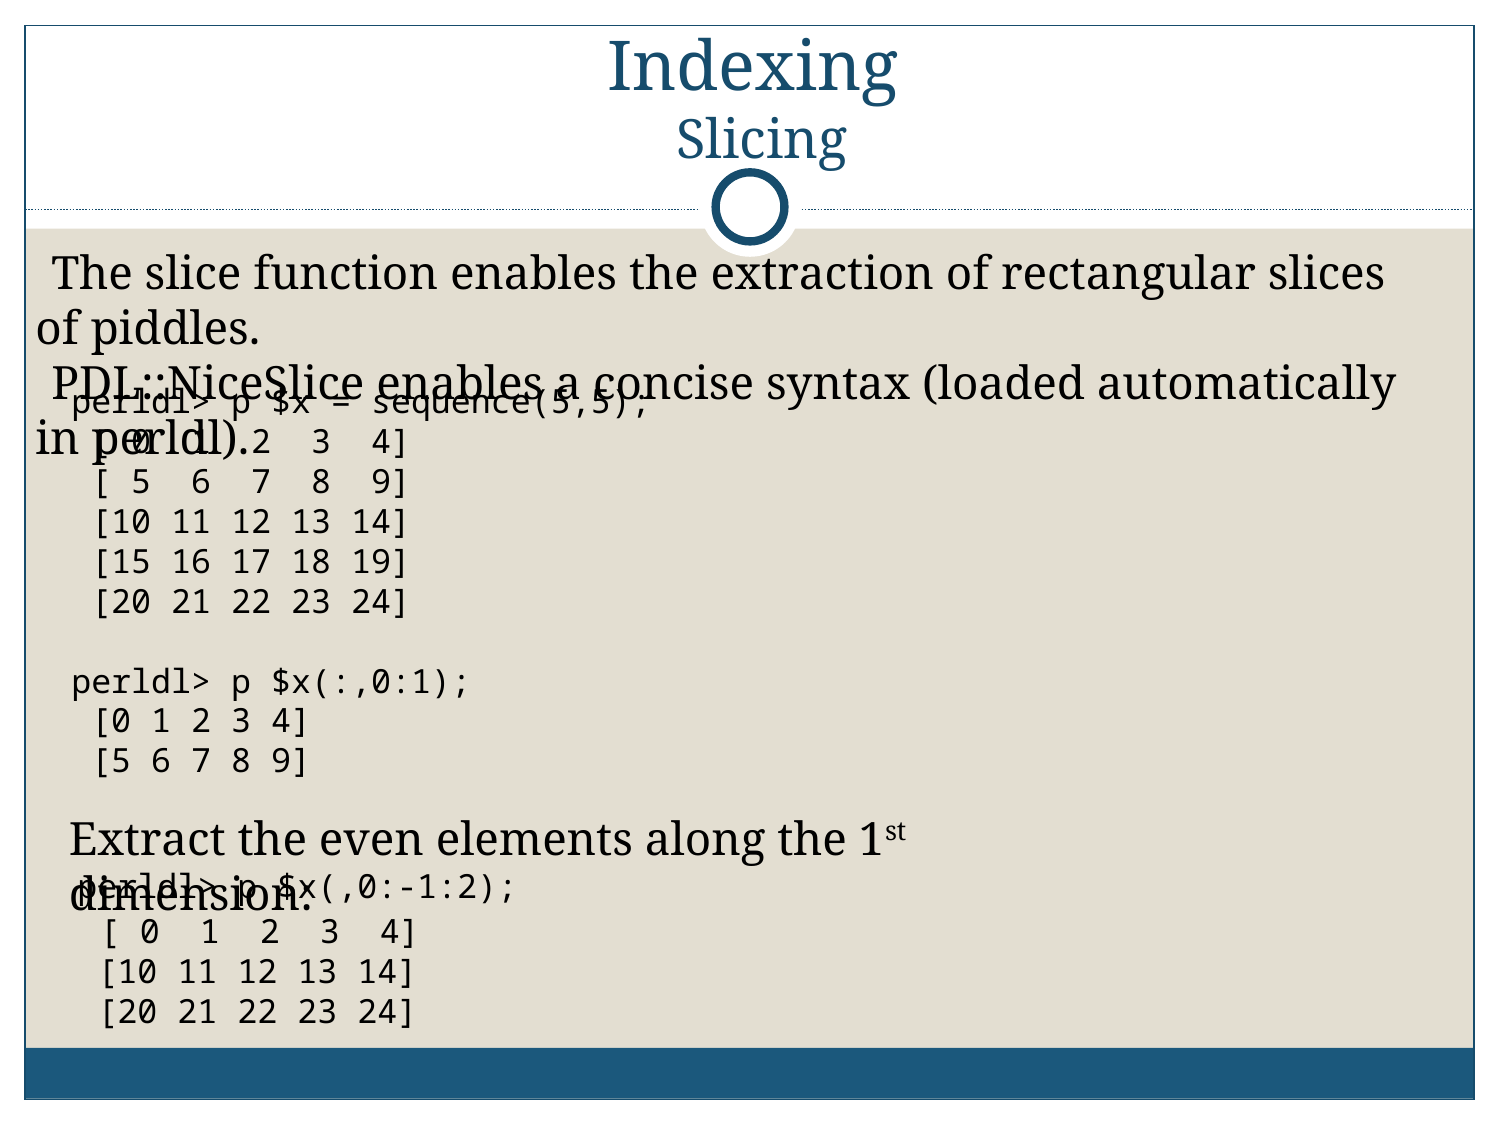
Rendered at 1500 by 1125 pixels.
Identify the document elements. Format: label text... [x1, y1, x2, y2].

text_box Extract the even elements along the 1st dimension: [54, 802, 1029, 872]
text_box perldl> p $x = sequence(5,5); [ 0 1 2 3 4] [ 5 6 7 8 9] [10 11 12 13 14] [15 16 17 18 19] [20 21 22 23 24] perldl> p $x(:,0:1); [0 1 2 3 4] [5 6 7 8 9] [56, 372, 682, 802]
text_box The slice function enables the extraction of rectangular slices of piddles. PDL::NiceSlice enables a concise syntax (loaded automatically in perldl). [20, 236, 1456, 362]
title Indexing Slicing [62, 14, 1463, 177]
text_box perldl> p $x(,0:-1:2); [ 0 1 2 3 4] [10 11 12 13 14] [20 21 22 23 24] [62, 858, 688, 1038]
